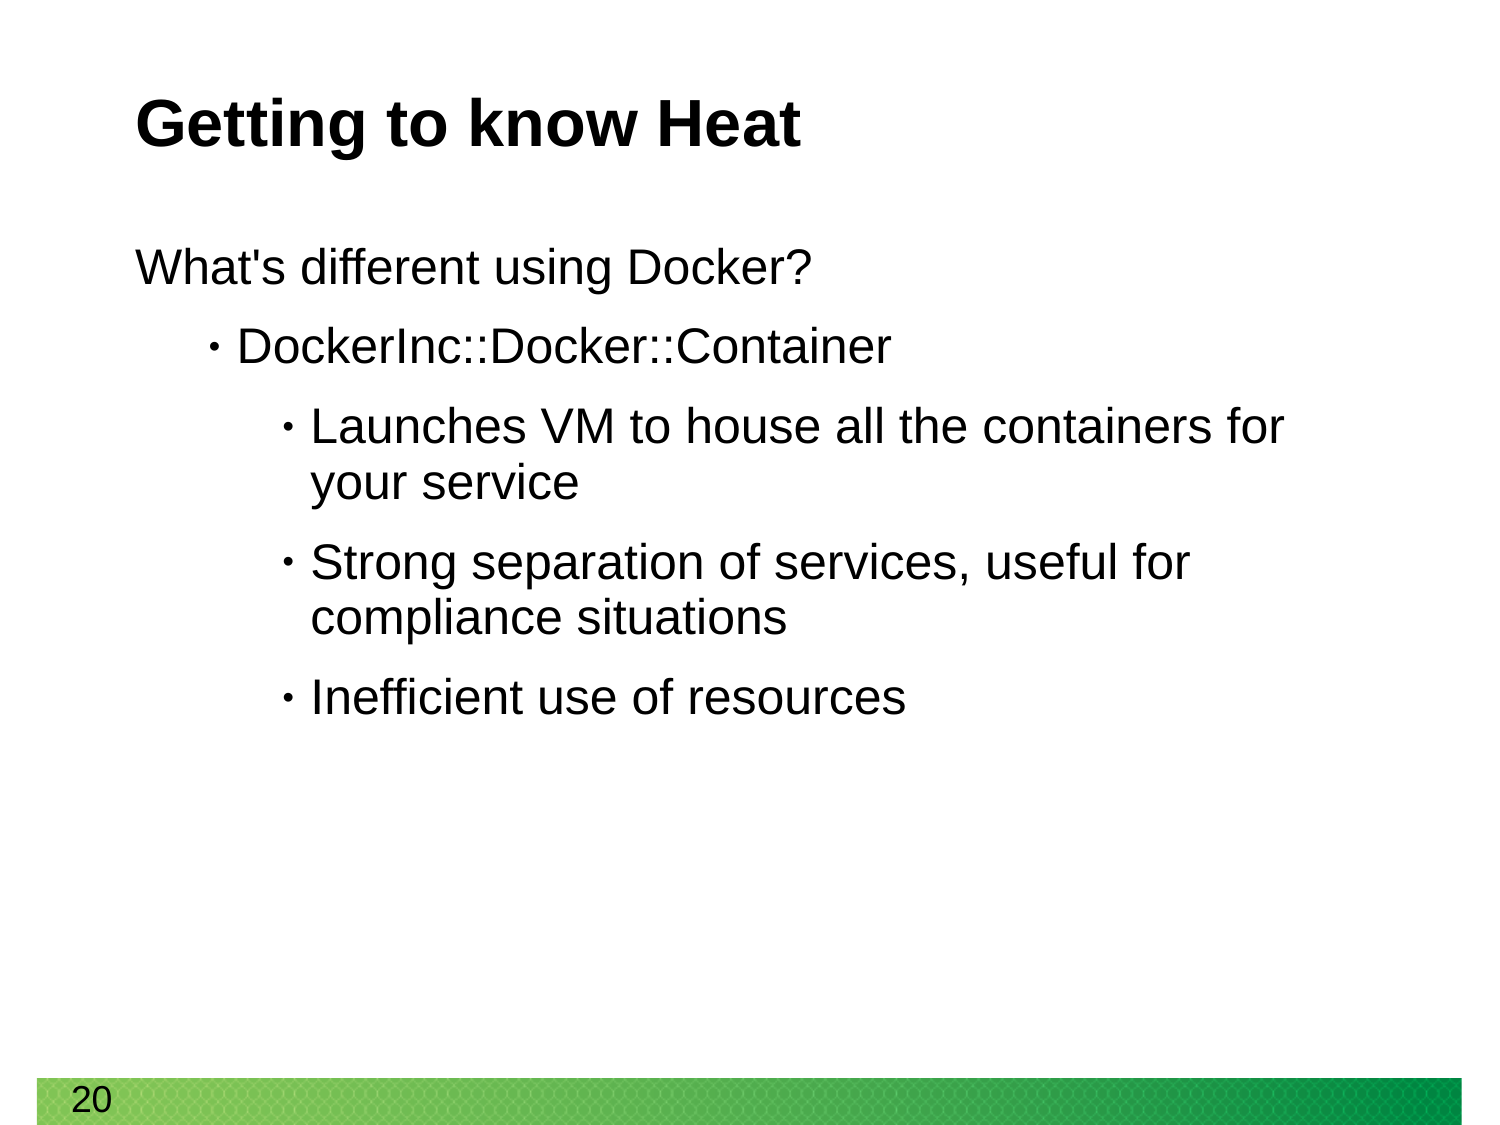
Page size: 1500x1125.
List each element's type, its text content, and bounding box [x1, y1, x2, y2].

picture [36, 1078, 1462, 1125]
list What's different using Docker? DockerInc::Docker::Container Launches VM to house all the containers for your service Strong separation of services, useful for compliance situations Inefficient use of resources [135, 239, 1372, 714]
title Getting to know Heat [135, 41, 1372, 204]
